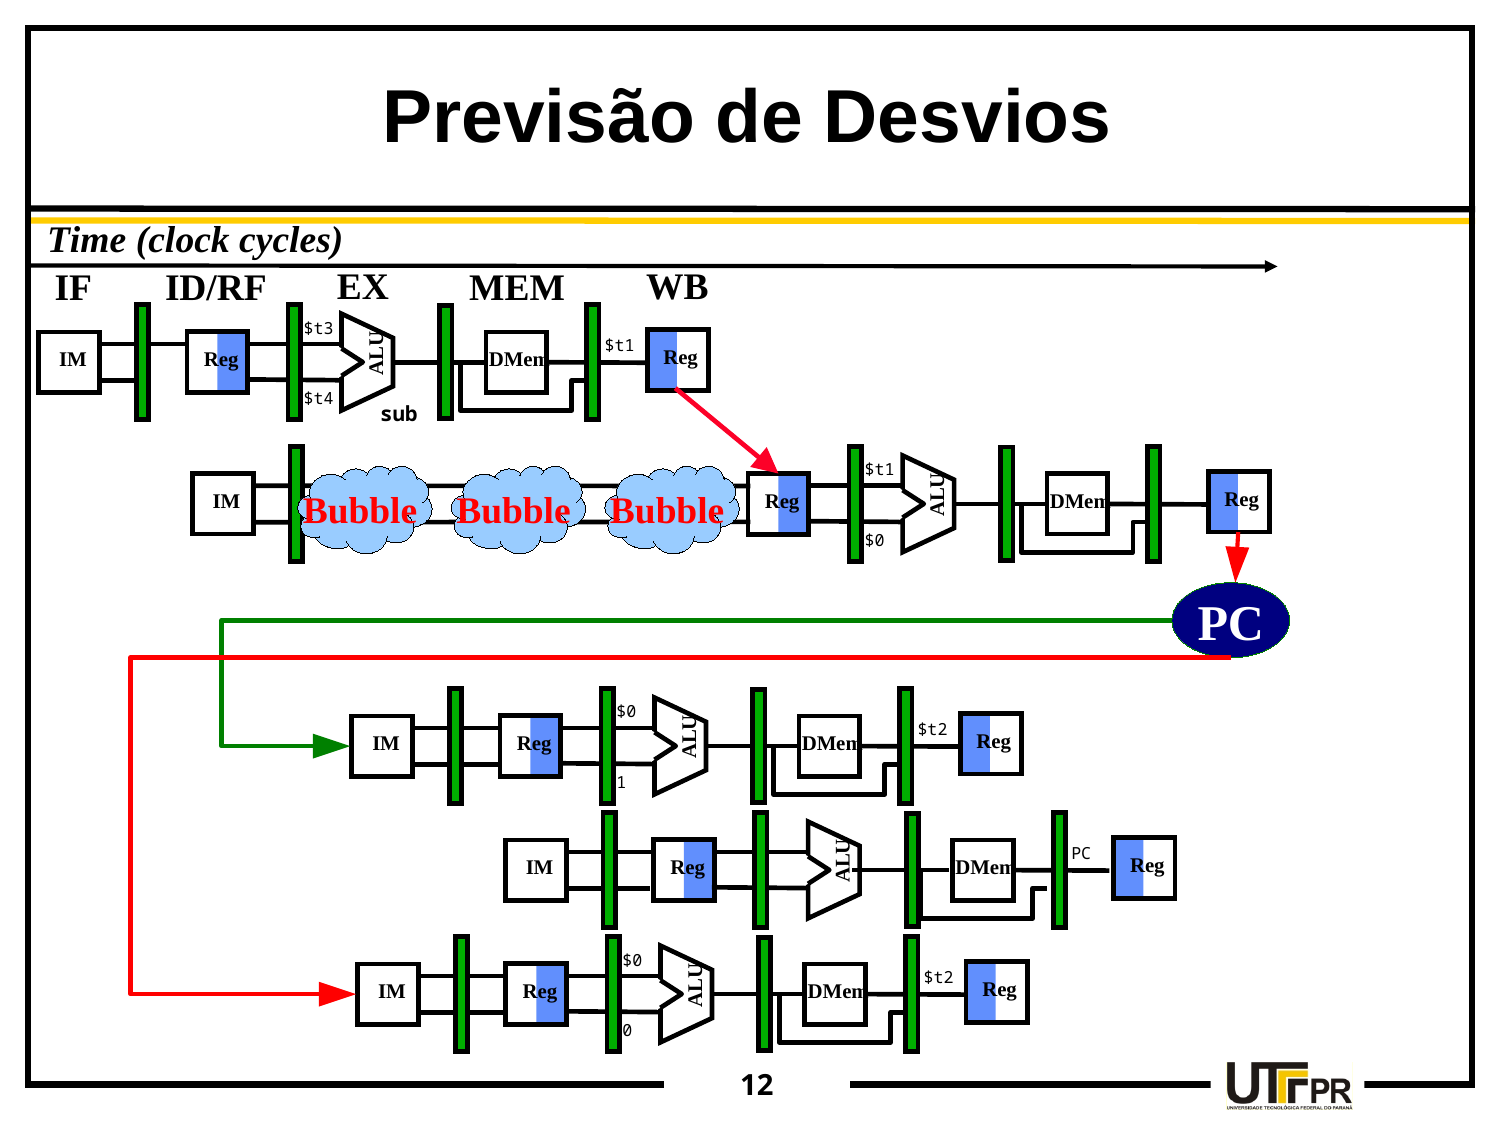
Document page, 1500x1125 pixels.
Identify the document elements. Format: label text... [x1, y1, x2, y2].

text_box [505, 839, 567, 846]
text_box [906, 813, 919, 927]
text_box [189, 334, 245, 338]
text_box [758, 937, 771, 1051]
text_box [357, 963, 419, 970]
text_box [505, 887, 567, 901]
text_box EX [308, 254, 404, 315]
text_box DMem [933, 846, 1032, 887]
text_box ALU [673, 948, 714, 1029]
text_box [1046, 473, 1108, 480]
text_box Bubble [604, 466, 740, 554]
text_box [607, 936, 620, 1052]
text_box Bubble [451, 466, 586, 554]
picture [1226, 1062, 1353, 1110]
text_box 1 [616, 772, 670, 793]
text_box $t3 [303, 317, 357, 338]
text_box [530, 763, 558, 774]
text_box [968, 1009, 996, 1020]
text_box IM [37, 338, 102, 379]
text_box [650, 377, 677, 388]
text_box Reg [181, 338, 254, 379]
text_box [804, 963, 866, 970]
text_box Reg [648, 845, 721, 887]
text_box [455, 936, 468, 1052]
text_box IM [350, 722, 415, 763]
text_box [1053, 812, 1066, 928]
text_box [38, 332, 100, 338]
text_box PC [1172, 582, 1290, 658]
text_box Reg [1202, 477, 1274, 519]
text_box [808, 879, 837, 919]
text_box DMem [466, 338, 565, 379]
text_box Reg [1107, 843, 1180, 885]
text_box $t4 [303, 388, 357, 409]
text_box Reg [500, 969, 573, 1011]
text_box [752, 689, 765, 803]
text_box [657, 970, 673, 1020]
text_box [1147, 446, 1160, 562]
text_box WB [618, 255, 724, 315]
text_box Reg [641, 336, 713, 377]
text_box [952, 839, 1014, 846]
text_box [1116, 885, 1144, 896]
text_box $t2 [923, 967, 977, 988]
text_box [1211, 519, 1238, 530]
text_box [804, 854, 821, 886]
text_box [603, 812, 616, 928]
text_box ID/RF [137, 255, 282, 316]
text_box Bubble [297, 466, 433, 554]
text_box [38, 379, 100, 393]
text_box IM [503, 846, 569, 887]
text_box [536, 1011, 564, 1022]
text_box ALU [821, 824, 862, 905]
text_box [676, 1029, 689, 1036]
text_box DMem [785, 970, 884, 1011]
text_box PC [1071, 843, 1125, 864]
text_box $t2 [917, 719, 971, 740]
text_box DMem [1027, 480, 1126, 521]
text_box $0 [864, 530, 918, 551]
text_box [1046, 521, 1108, 535]
text_box Reg [954, 719, 1026, 761]
text_box $0 [622, 949, 676, 970]
text_box [650, 332, 677, 336]
text_box [899, 688, 912, 804]
text_box [963, 761, 990, 772]
title Previsão de Desvios [23, 35, 1471, 201]
text_box [225, 661, 339, 744]
text_box [808, 821, 821, 861]
text_box [225, 623, 339, 657]
text_box [804, 1011, 866, 1025]
text_box [351, 763, 413, 777]
text_box [754, 812, 767, 928]
text_box Time (clock cycles) [19, 208, 360, 268]
text_box DMem [779, 722, 878, 763]
text_box [357, 398, 369, 404]
text_box Reg [960, 967, 1032, 1009]
text_box [586, 304, 599, 420]
text_box [905, 936, 918, 1052]
text_box Reg [742, 479, 815, 521]
text_box [449, 688, 462, 804]
text_box [683, 887, 712, 898]
text_box [651, 722, 667, 772]
text_box Reg [494, 721, 567, 763]
text_box [918, 539, 931, 545]
text_box [899, 480, 915, 530]
text_box [485, 332, 547, 338]
text_box $0 [616, 701, 670, 722]
text_box [150, 661, 339, 952]
text_box ALU [915, 458, 957, 539]
text_box [136, 304, 149, 420]
text_box [189, 379, 245, 390]
text_box [601, 688, 614, 804]
text_box [798, 763, 860, 777]
text_box [798, 715, 860, 722]
text_box 0 [622, 1020, 676, 1041]
text_box MEM [441, 255, 581, 315]
text_box ALU [667, 700, 709, 781]
text_box [670, 781, 683, 788]
text_box [485, 379, 547, 393]
text_box [778, 521, 806, 532]
text_box [357, 1011, 419, 1025]
text_box sub [380, 400, 434, 426]
text_box [952, 887, 1014, 901]
text_box [849, 446, 862, 562]
text_box $t1 [864, 459, 918, 480]
text_box IF [26, 255, 108, 316]
text_box ALU [354, 316, 396, 398]
text_box [150, 301, 354, 657]
text_box [351, 715, 413, 722]
text_box IM [356, 970, 421, 1011]
text_box IM [190, 480, 256, 521]
text_box $t1 [604, 335, 658, 356]
text_box [1000, 447, 1013, 561]
text_box [439, 305, 452, 419]
